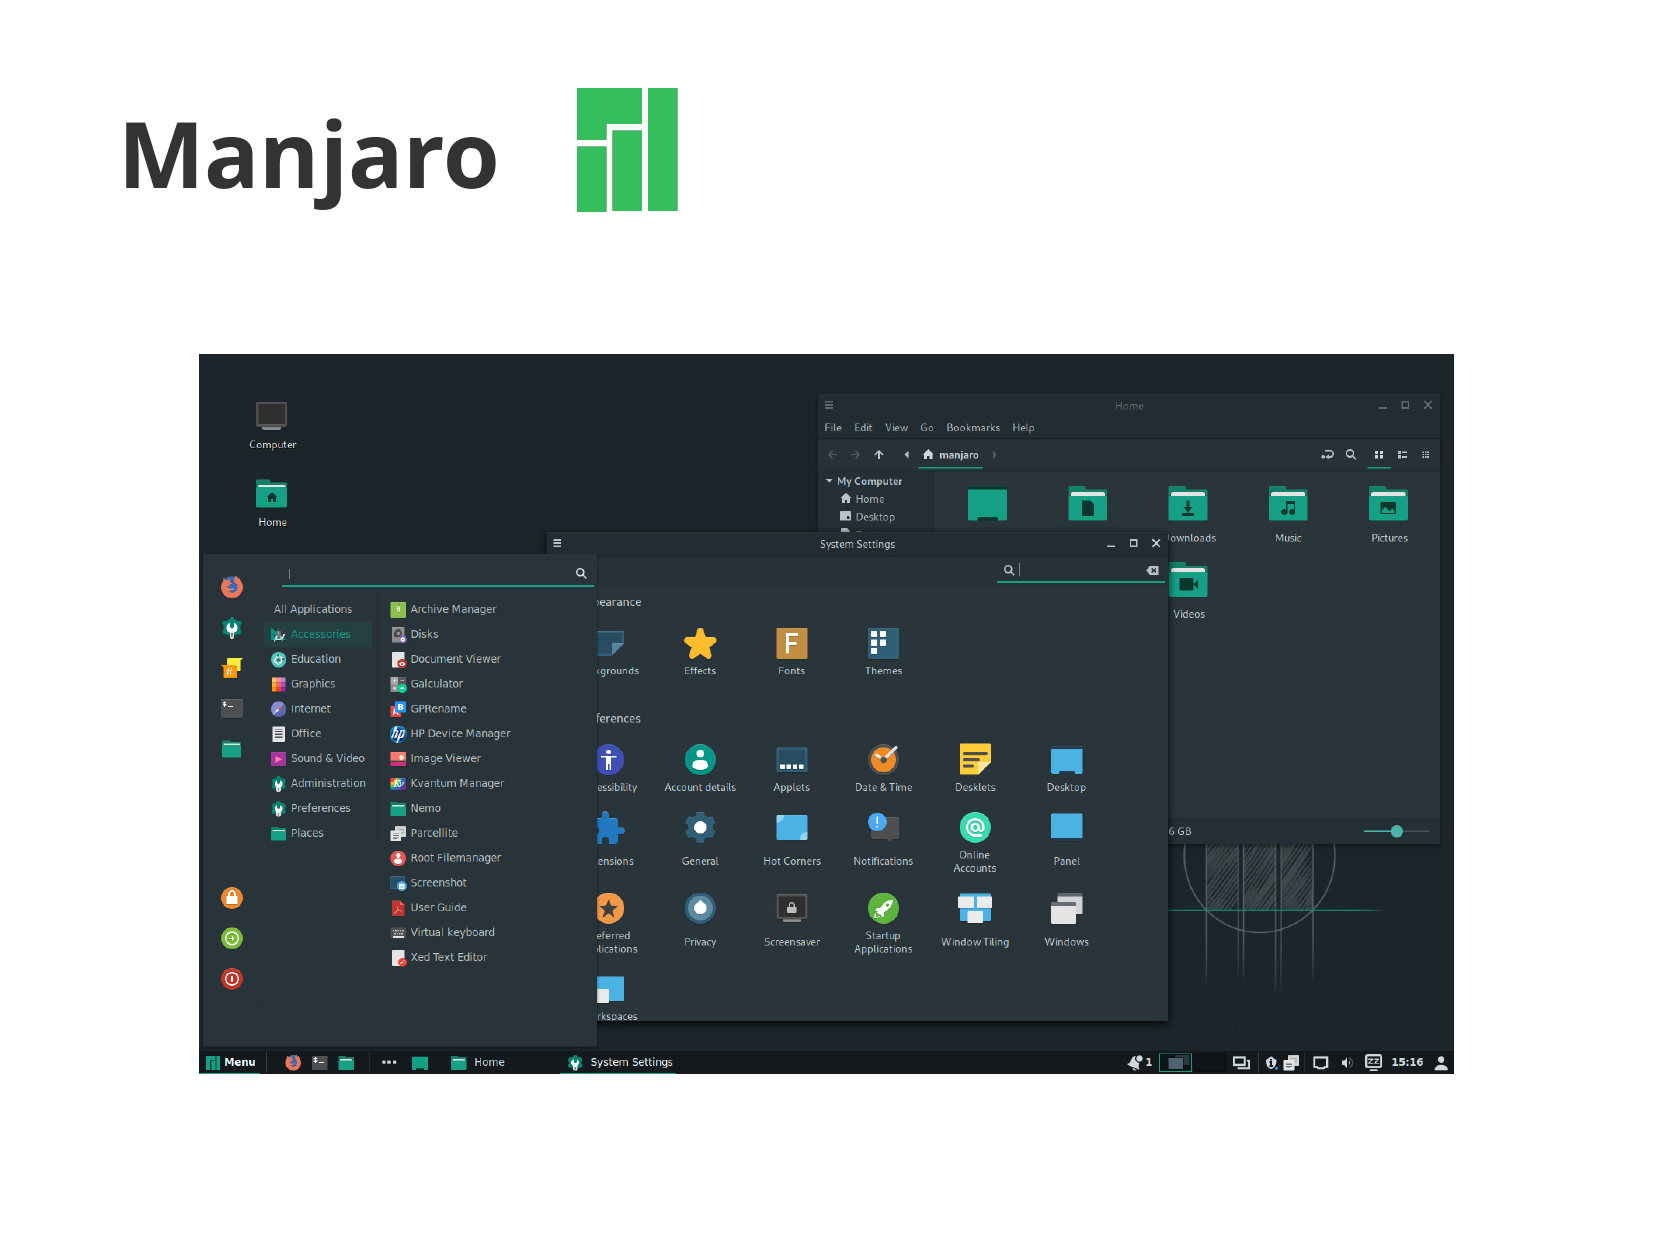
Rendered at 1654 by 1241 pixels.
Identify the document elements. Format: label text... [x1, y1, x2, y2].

picture [199, 354, 1454, 1074]
picture [555, 74, 697, 222]
title Manjaro [118, 49, 1571, 257]
